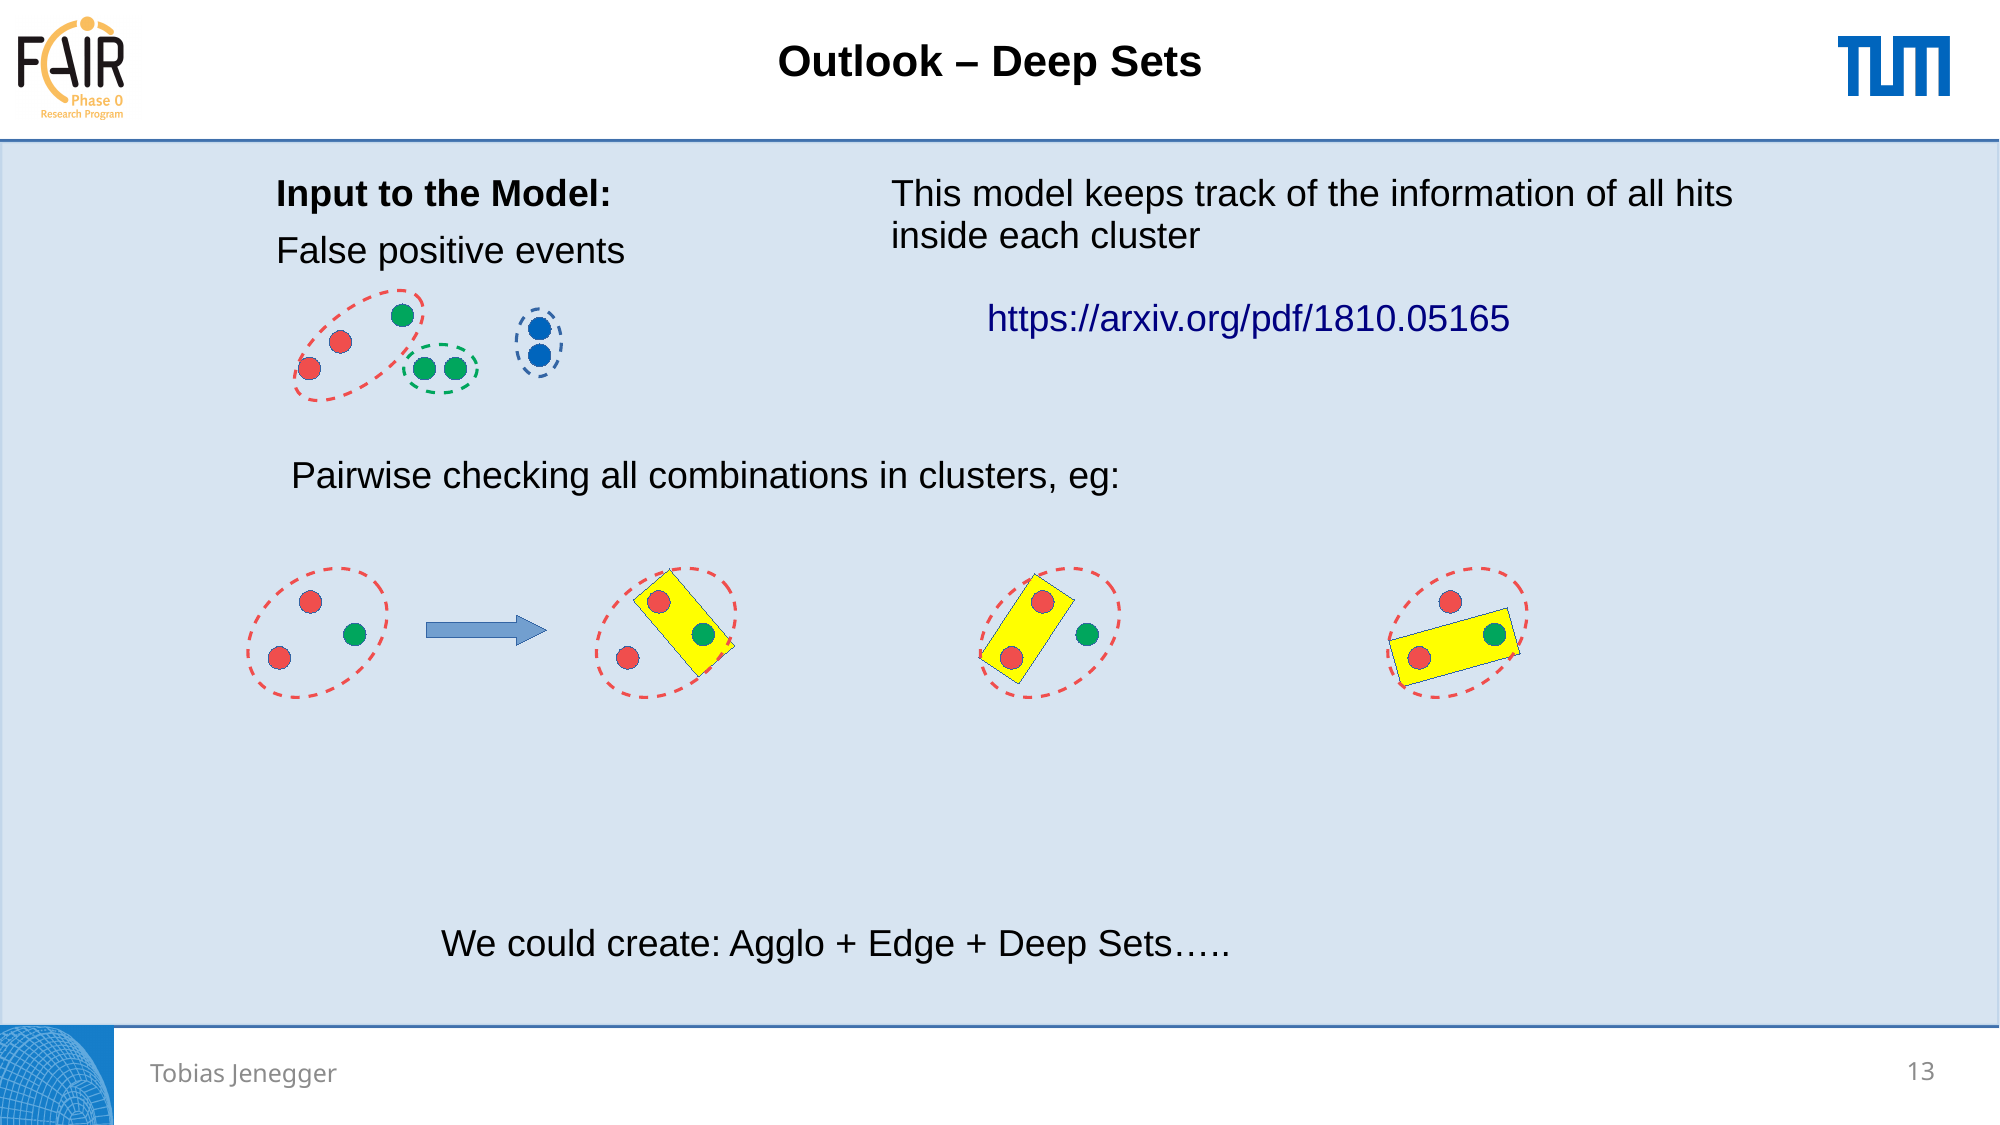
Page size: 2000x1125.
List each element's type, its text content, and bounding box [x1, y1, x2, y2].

picture [1838, 36, 1950, 96]
text_box False positive events [261, 221, 682, 286]
text_box [268, 646, 291, 670]
text_box [528, 317, 552, 340]
text_box [1075, 623, 1099, 646]
text_box We could create: Agglo + Edge + Deep Sets….. [426, 915, 1657, 972]
text_box [391, 303, 414, 327]
text_box Input to the Model: [261, 164, 876, 222]
text_box This model keeps track of the information of all hits inside each cluster [876, 164, 1792, 264]
text_box [299, 590, 322, 614]
picture [15, 15, 142, 120]
text_box [528, 343, 551, 367]
text_box [329, 330, 352, 354]
text_box [981, 588, 1075, 684]
text_box [1389, 607, 1521, 686]
text_box https://arxiv.org/pdf/1810.05165 [972, 289, 1807, 361]
text_box Outlook – Deep Sets [405, 29, 1576, 94]
text_box [444, 357, 467, 380]
text_box [1438, 590, 1462, 614]
picture [0, 1025, 114, 1125]
text_box [413, 357, 436, 380]
text_box [633, 568, 735, 677]
text_box [343, 623, 367, 646]
text_box Pairwise checking all combinations in clusters, eg: [276, 446, 1252, 588]
text_box [616, 646, 640, 670]
text_box [298, 357, 321, 380]
text_box [426, 615, 547, 646]
